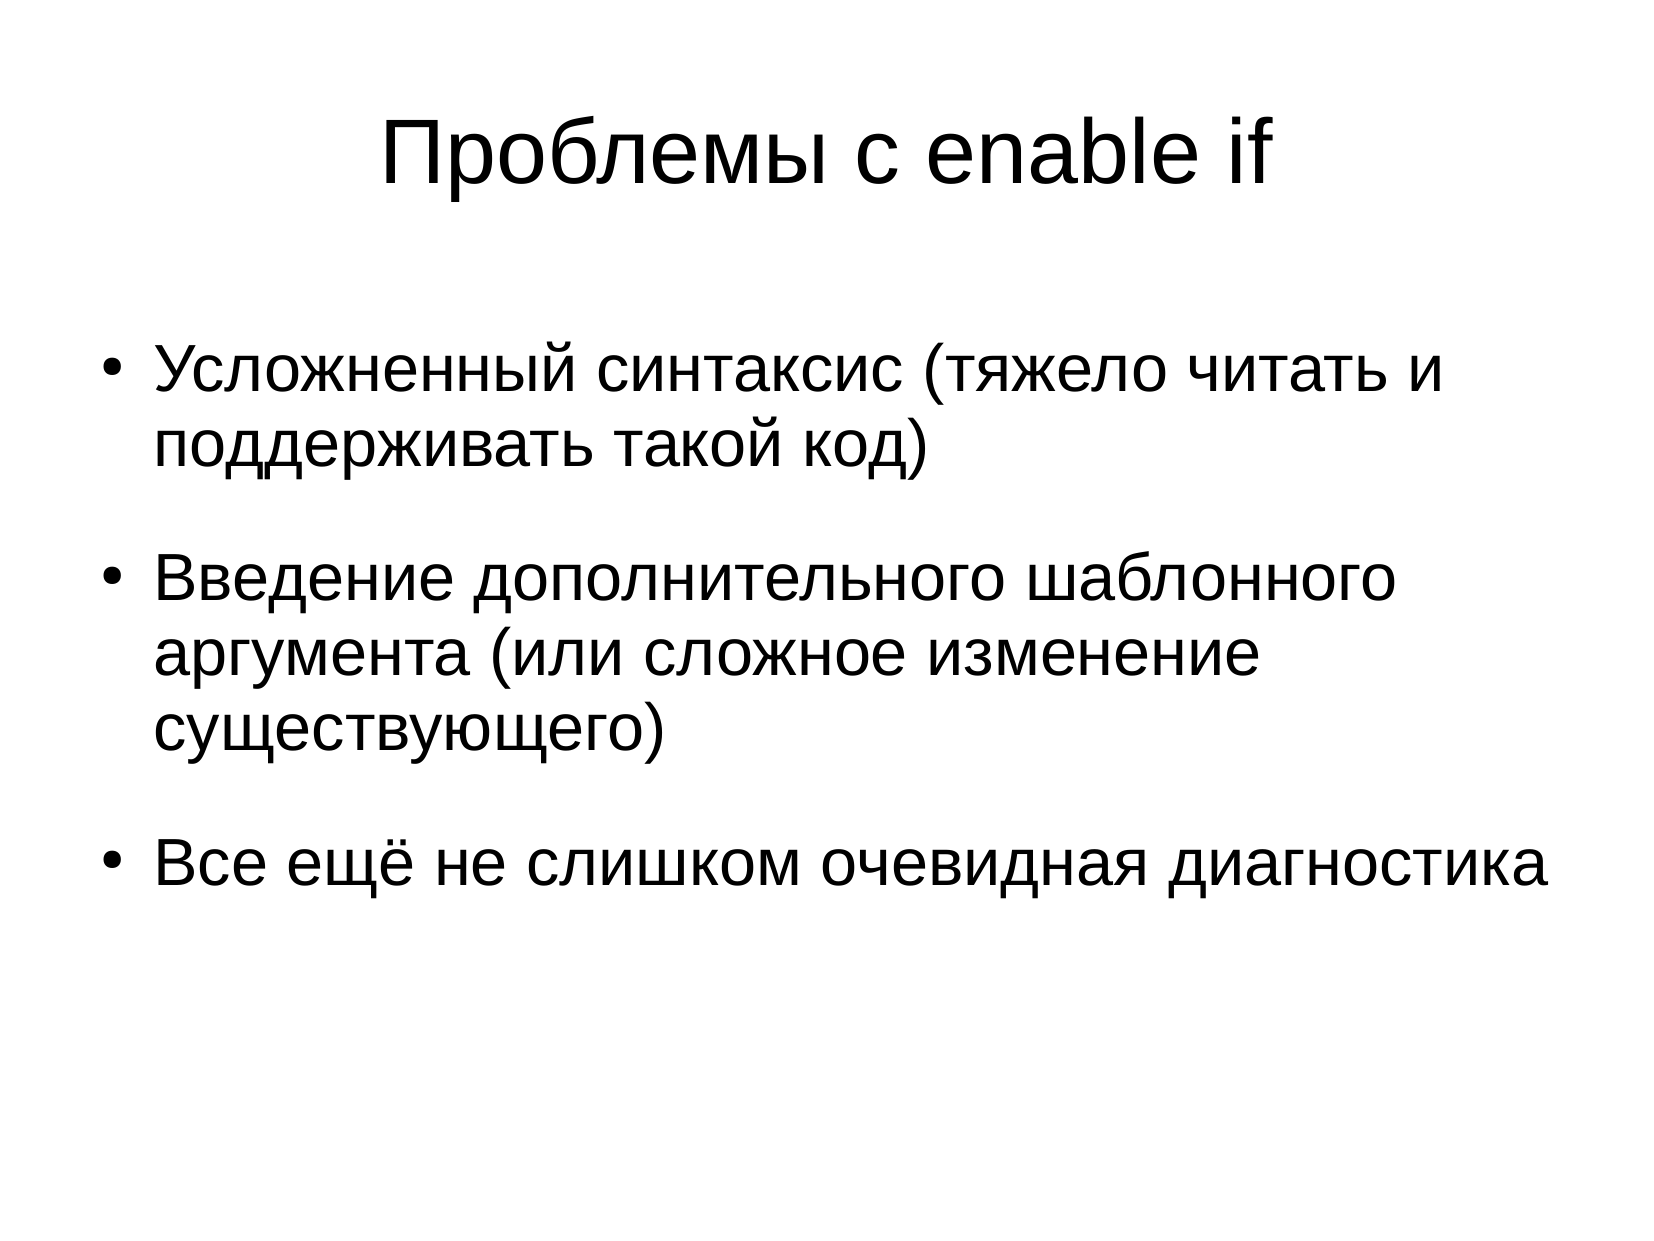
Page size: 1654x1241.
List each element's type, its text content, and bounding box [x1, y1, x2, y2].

list Усложненный синтаксис (тяжело читать и поддерживать такой код) Введение дополнительного шаблонного аргумента (или сложное изменение существующего) Все ещё не слишком очевидная диагностика [82, 330, 1571, 1051]
title Проблемы с enable if [82, 47, 1571, 256]
